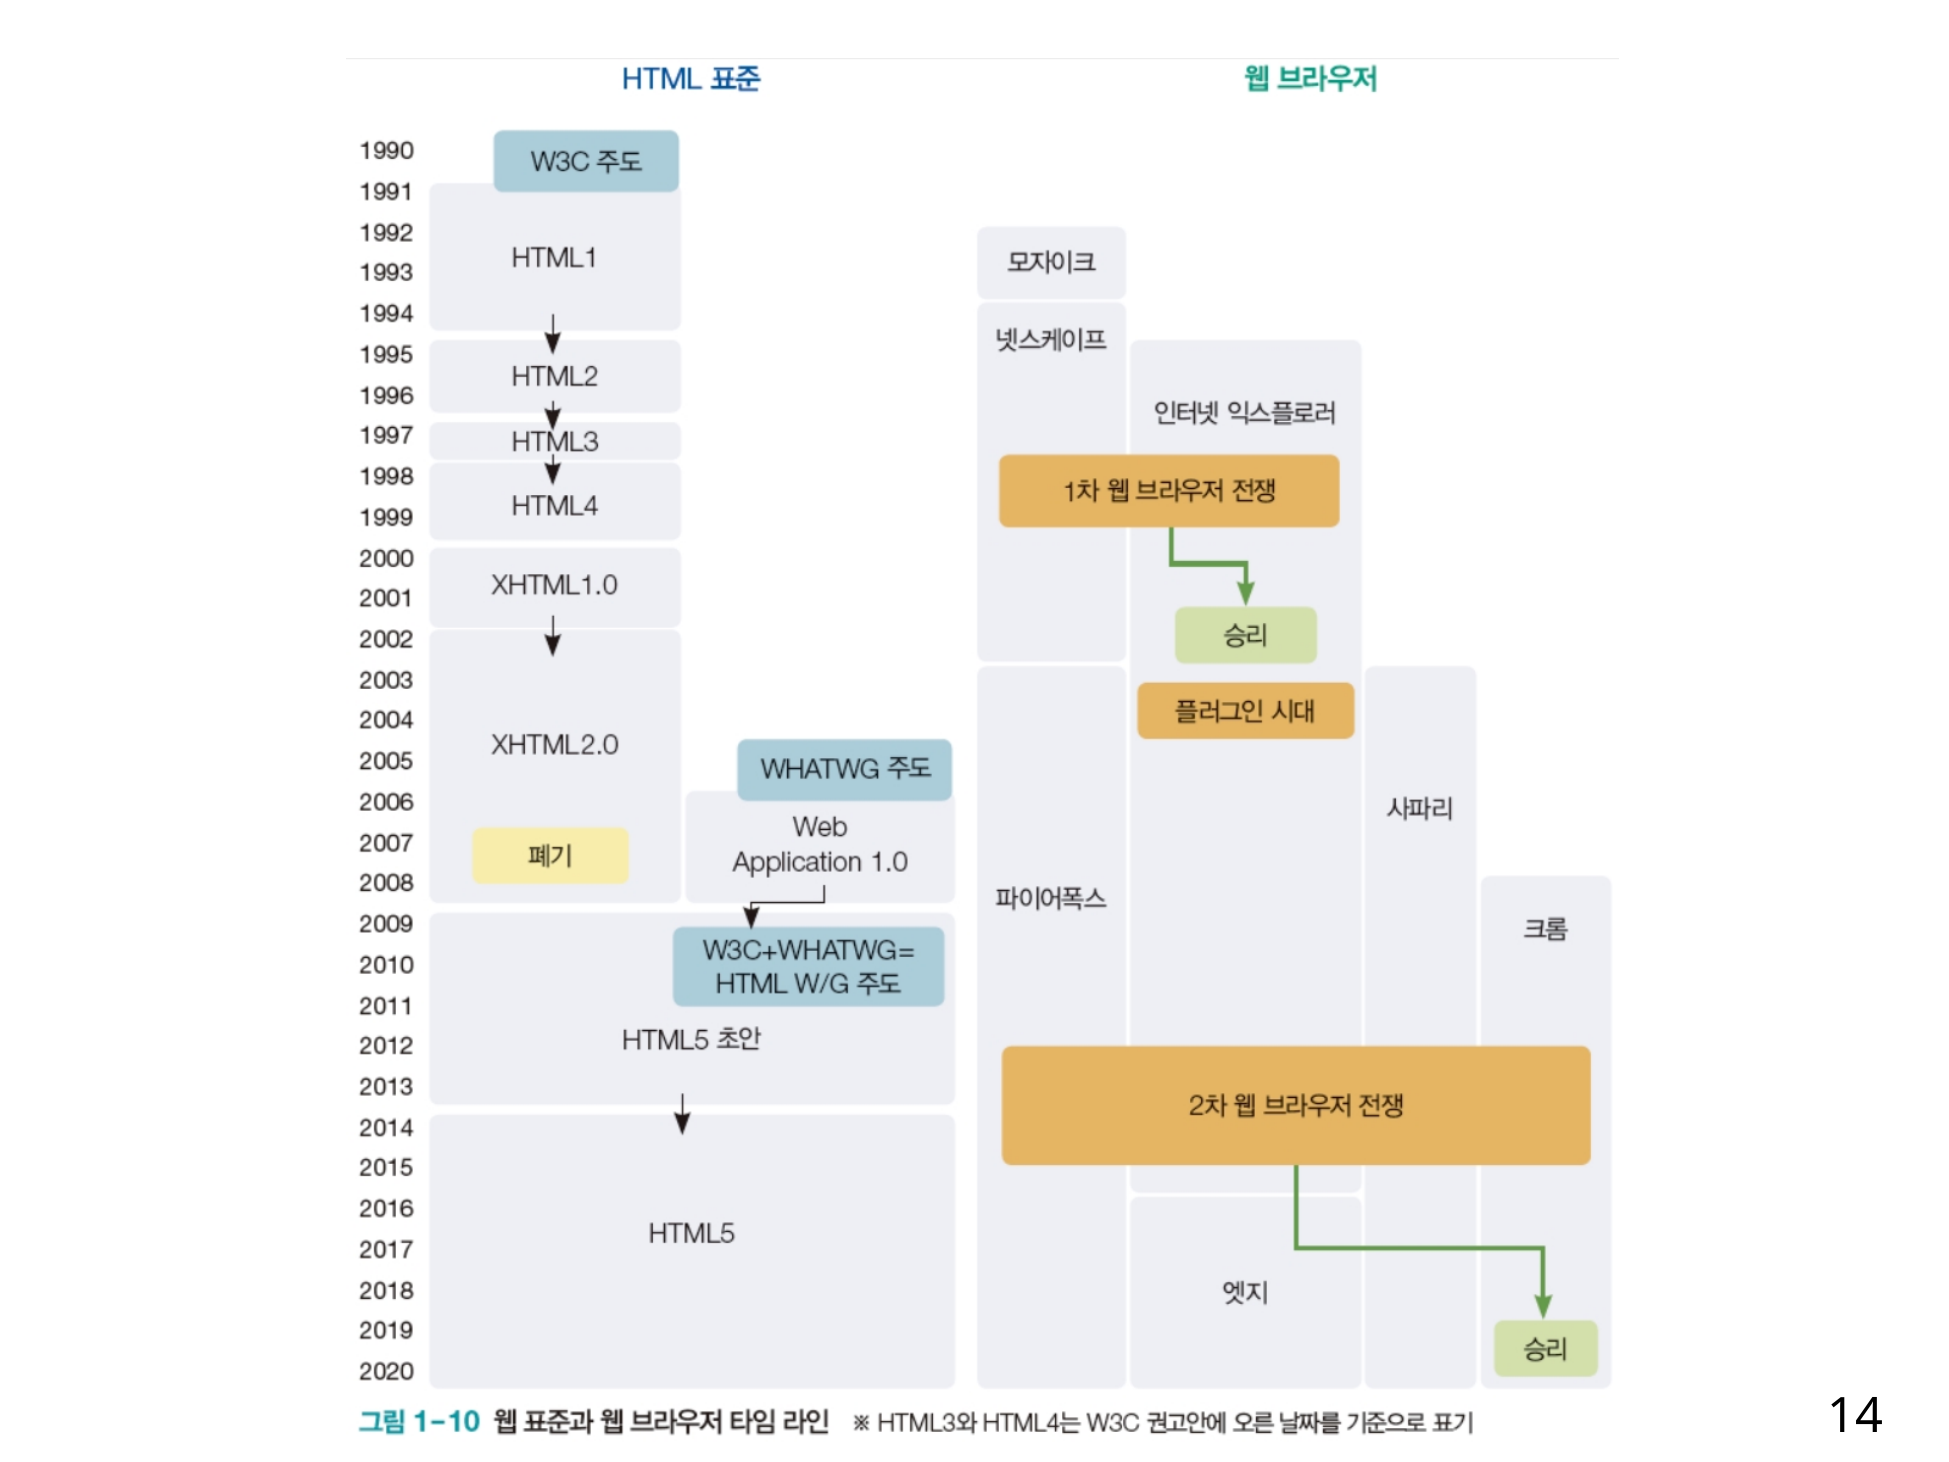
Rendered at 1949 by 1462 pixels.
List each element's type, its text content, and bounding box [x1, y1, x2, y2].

picture [346, 58, 1619, 1449]
slide_number <숫자> [1496, 1372, 1899, 1462]
